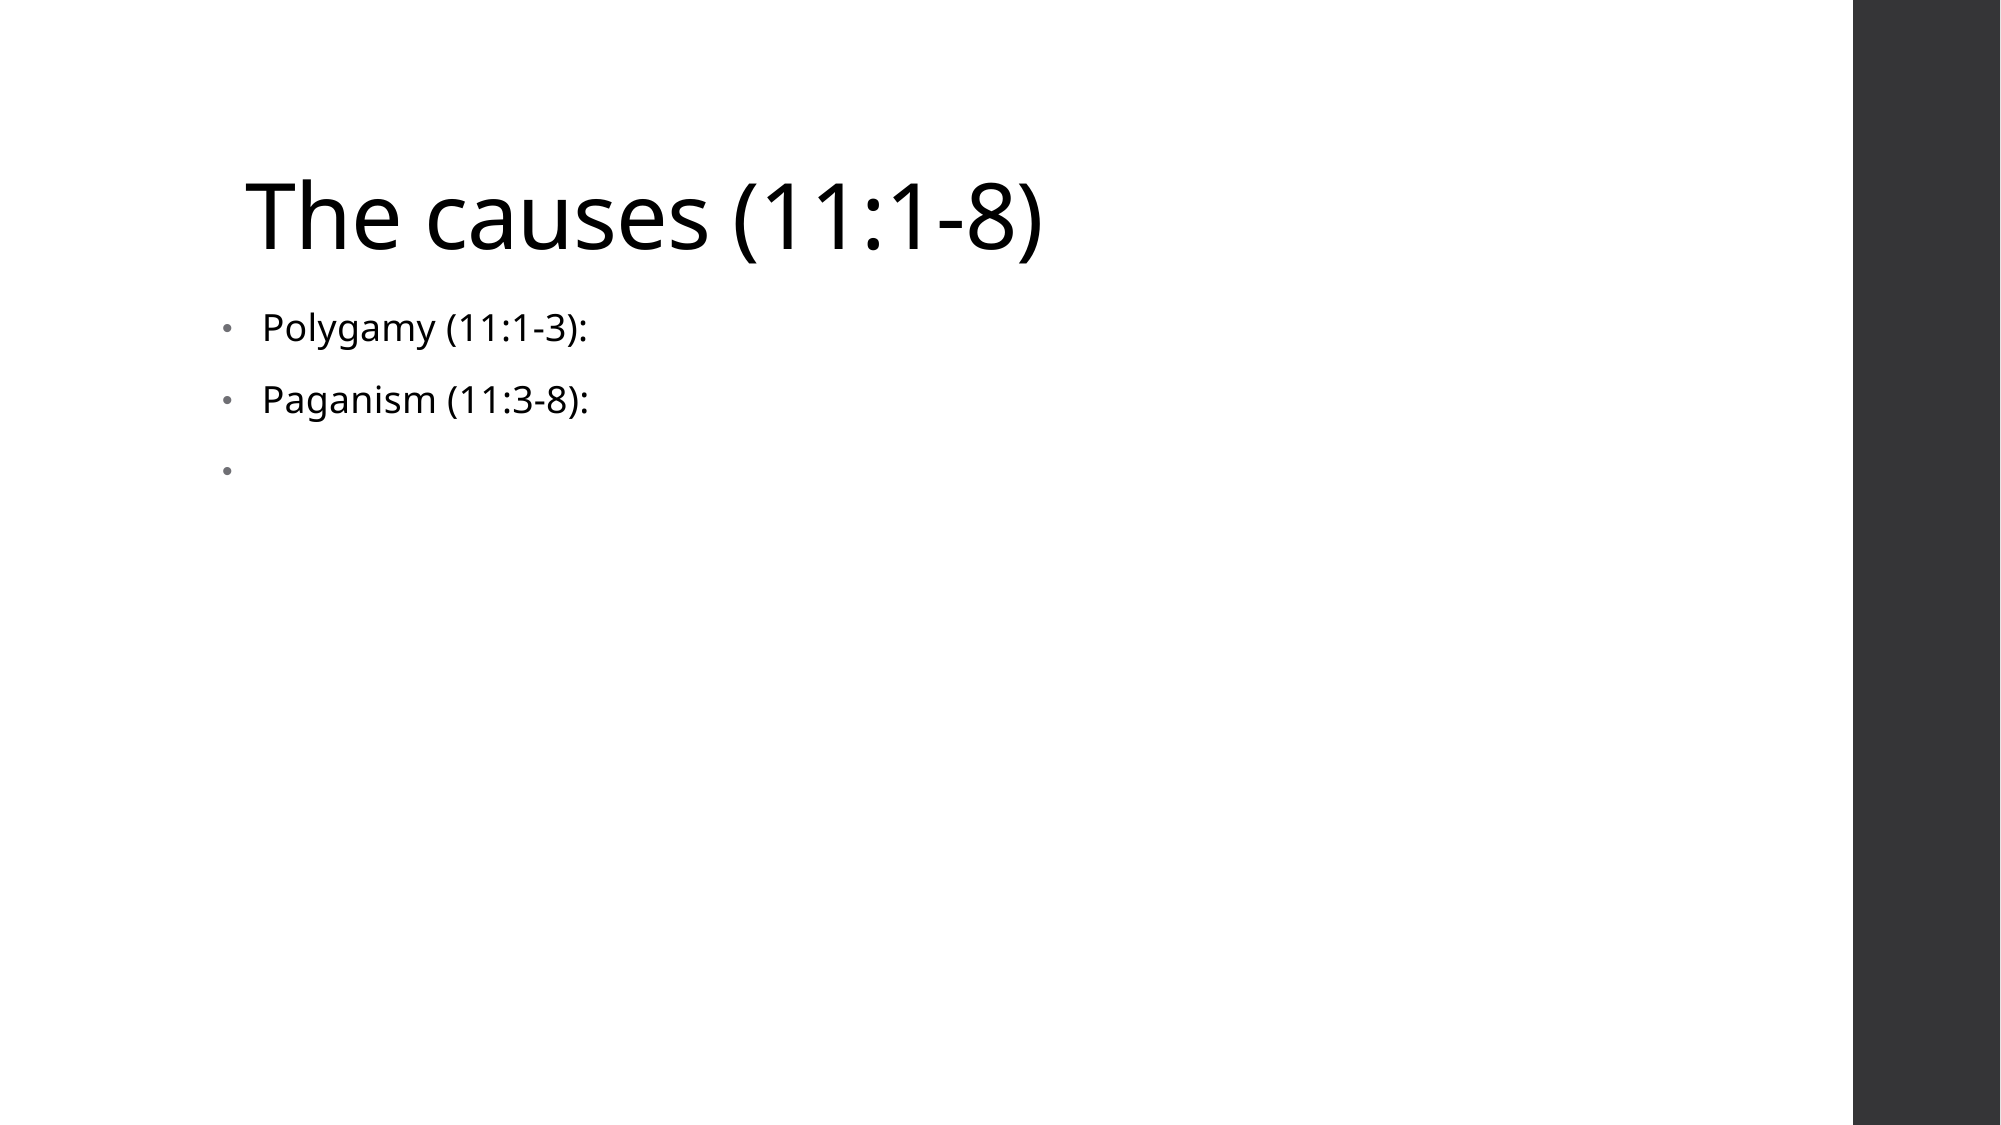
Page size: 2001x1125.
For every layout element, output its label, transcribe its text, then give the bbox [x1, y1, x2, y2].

list Polygamy (11:1-3): Paganism (11:3-8): [206, 299, 1617, 1014]
title The causes (11:1-8) [206, 60, 1797, 278]
